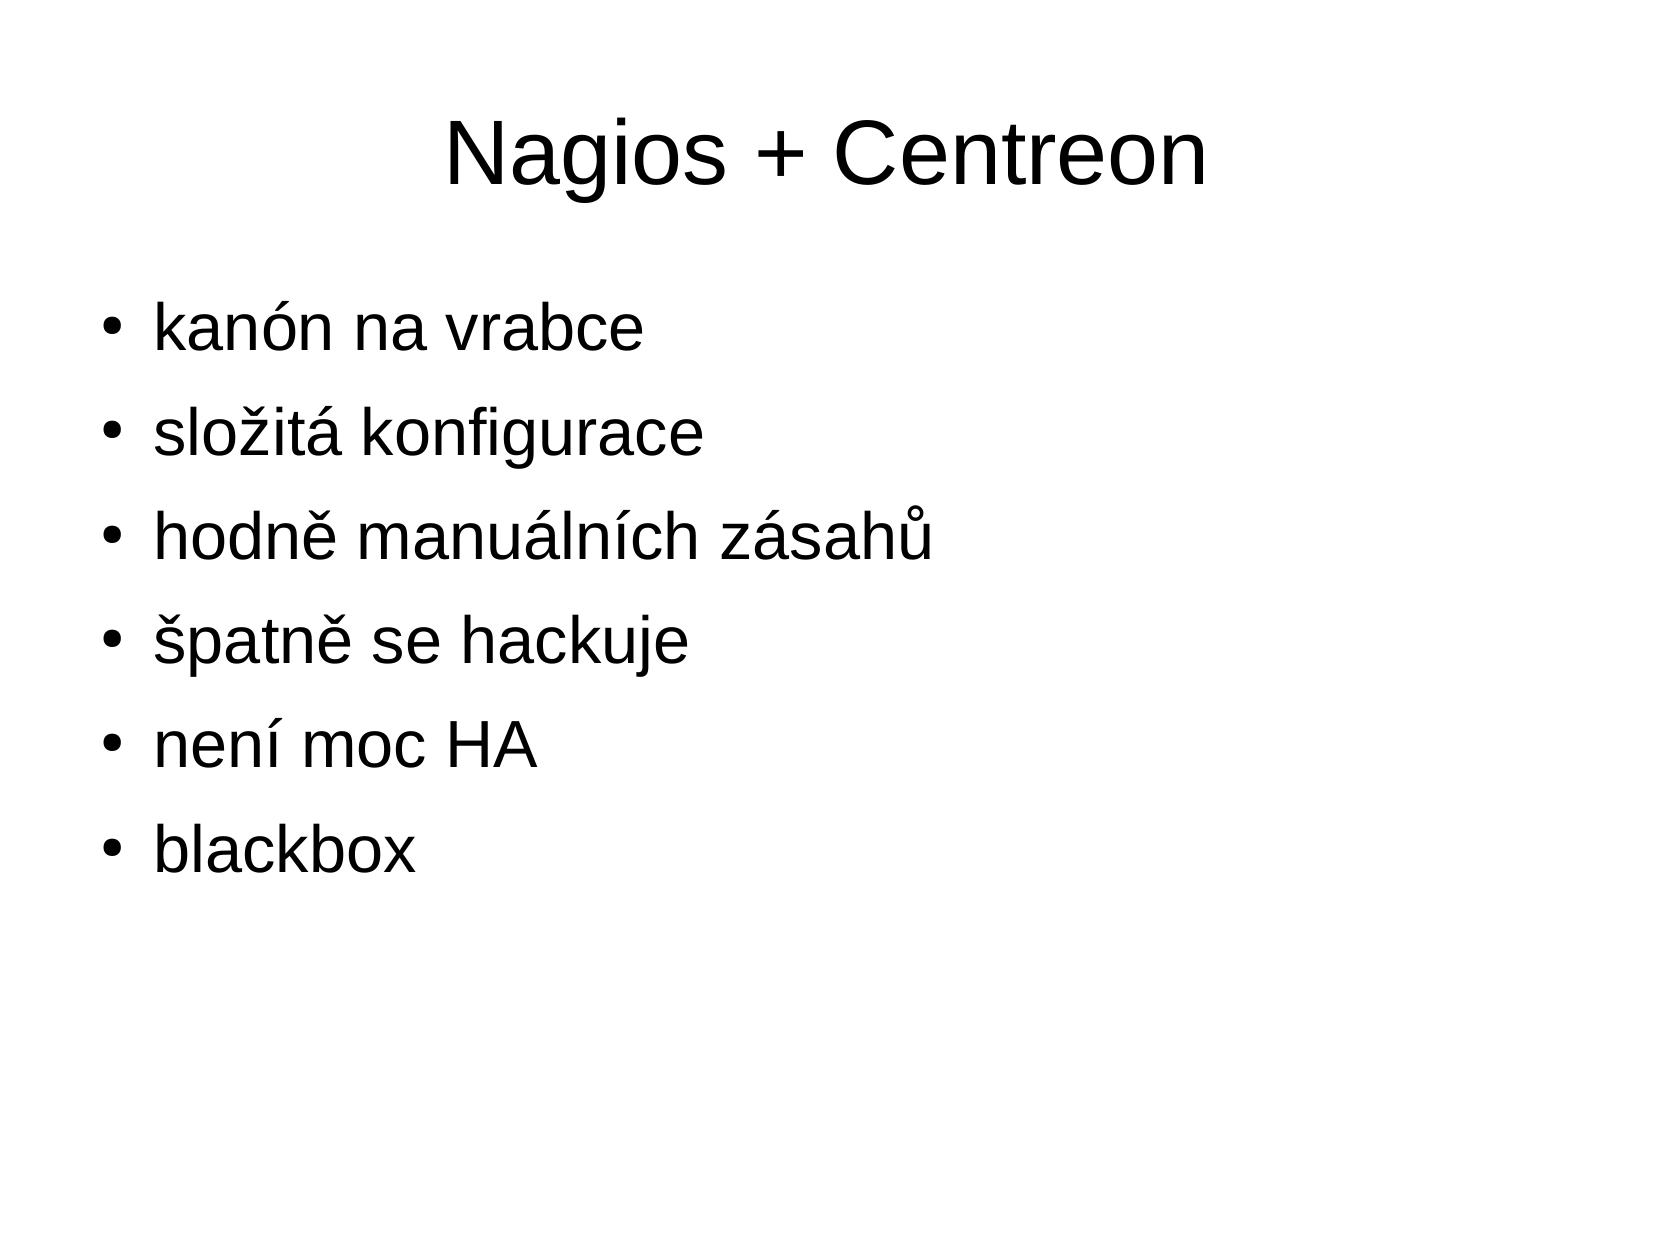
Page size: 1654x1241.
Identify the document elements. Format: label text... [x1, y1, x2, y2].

list kanón na vrabce složitá konfigurace hodně manuálních zásahů špatně se hackuje není moc HA blackbox [82, 290, 1571, 1010]
title Nagios + Centreon [82, 49, 1571, 257]
